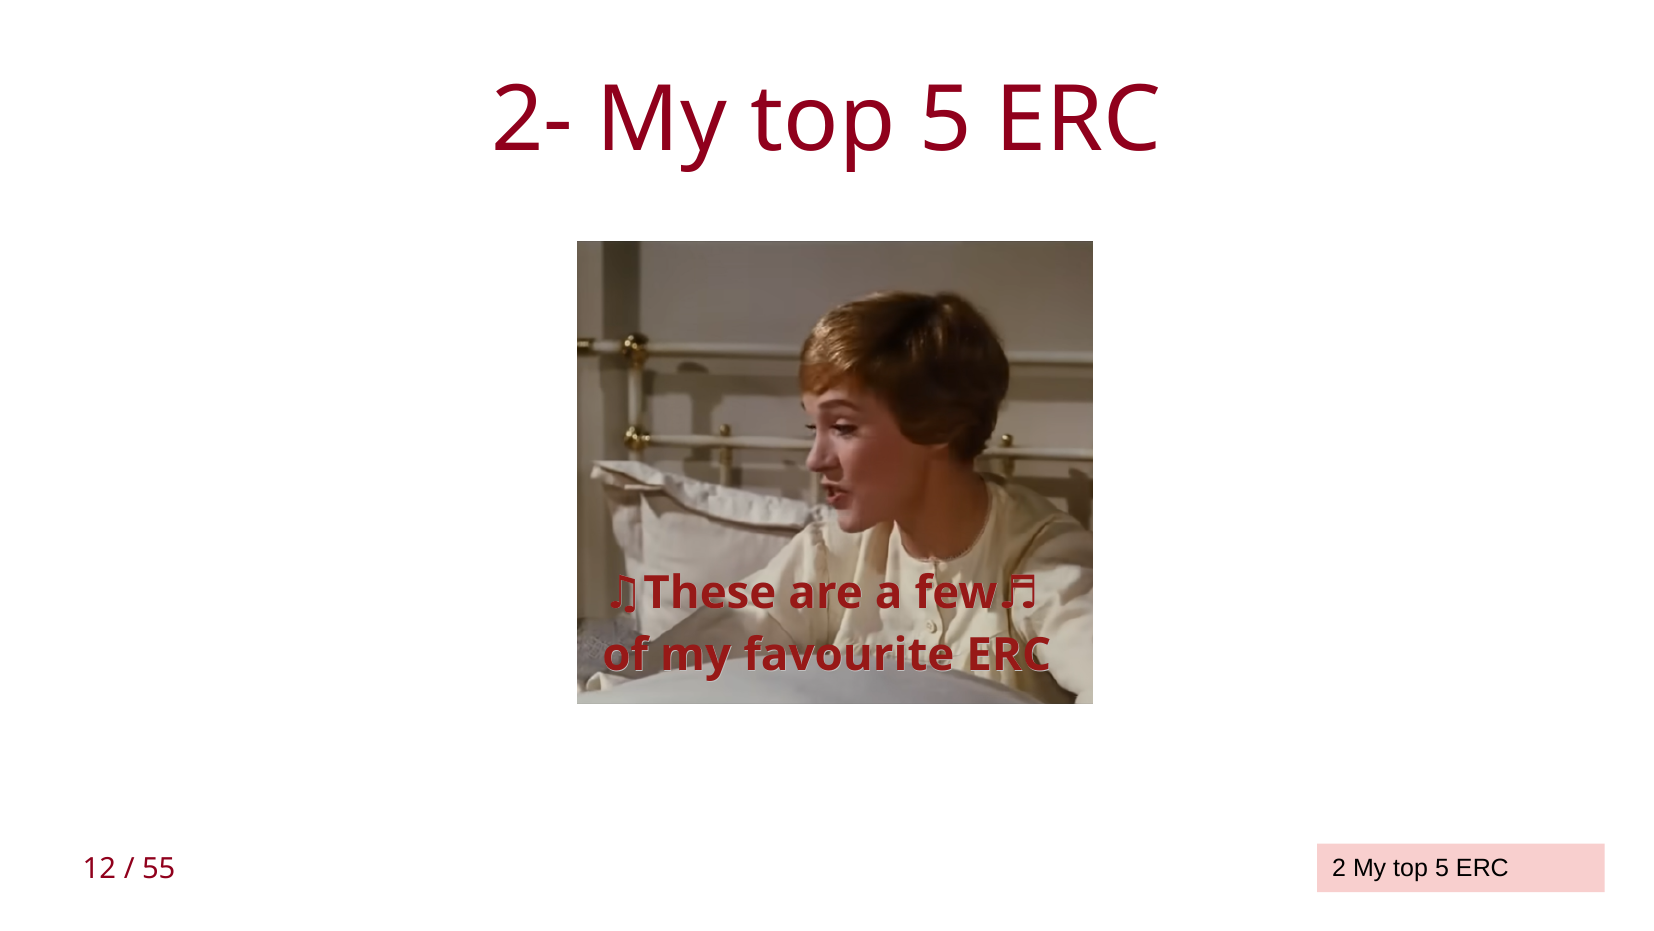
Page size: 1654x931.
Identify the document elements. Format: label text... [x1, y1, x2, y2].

text_box 2 My top 5 ERC [1317, 843, 1605, 893]
list ♫These are a few♬ of my favourite ERC [531, 541, 1080, 702]
title 2- My top 5 ERC [82, 37, 1571, 193]
picture [577, 241, 1093, 704]
